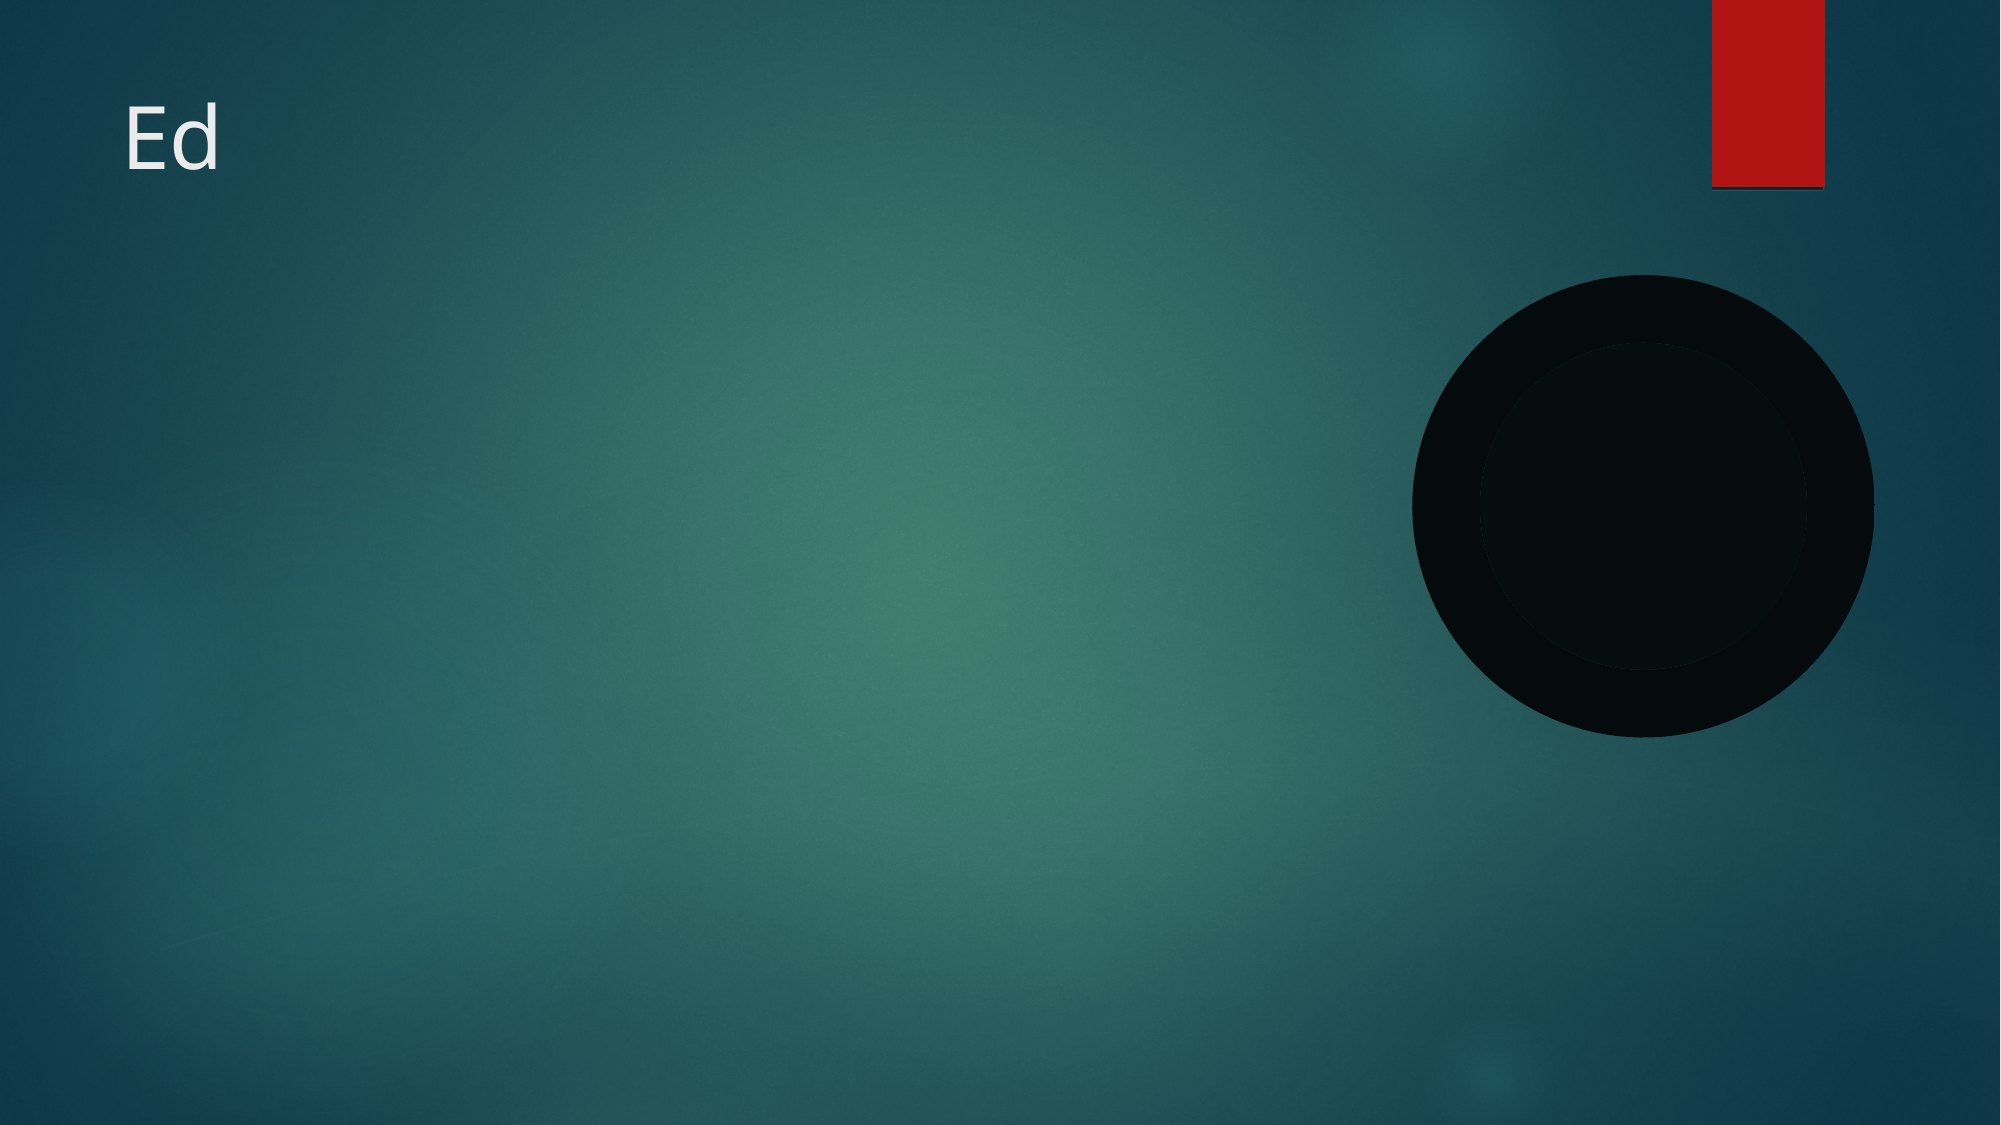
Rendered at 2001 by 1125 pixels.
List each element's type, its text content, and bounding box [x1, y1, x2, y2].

title Ed [106, 74, 1649, 305]
